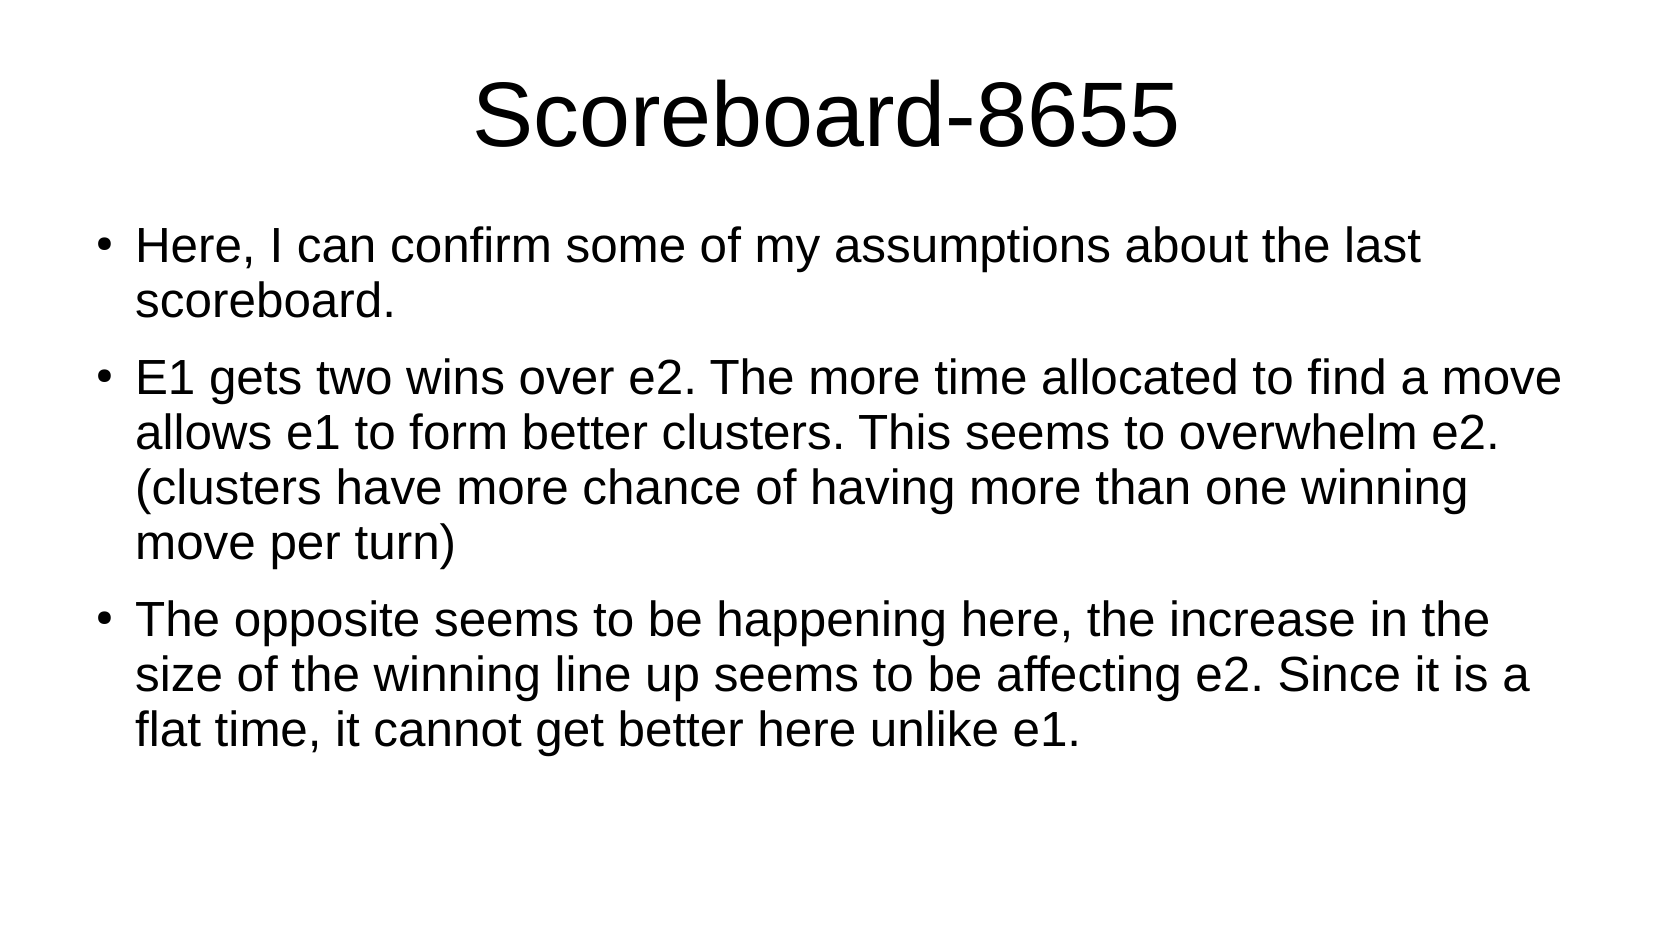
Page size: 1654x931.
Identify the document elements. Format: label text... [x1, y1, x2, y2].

title Scoreboard-8655 [82, 37, 1571, 193]
list Here, I can confirm some of my assumptions about the last scoreboard. E1 gets two wins over e2. The more time allocated to find a move allows e1 to form better clusters. This seems to overwhelm e2. (clusters have more chance of having more than one winning move per turn) The opposite seems to be happening here, the increase in the size of the winning line up seems to be affecting e2. Since it is a flat time, it cannot get better here unlike e1. [82, 217, 1571, 758]
